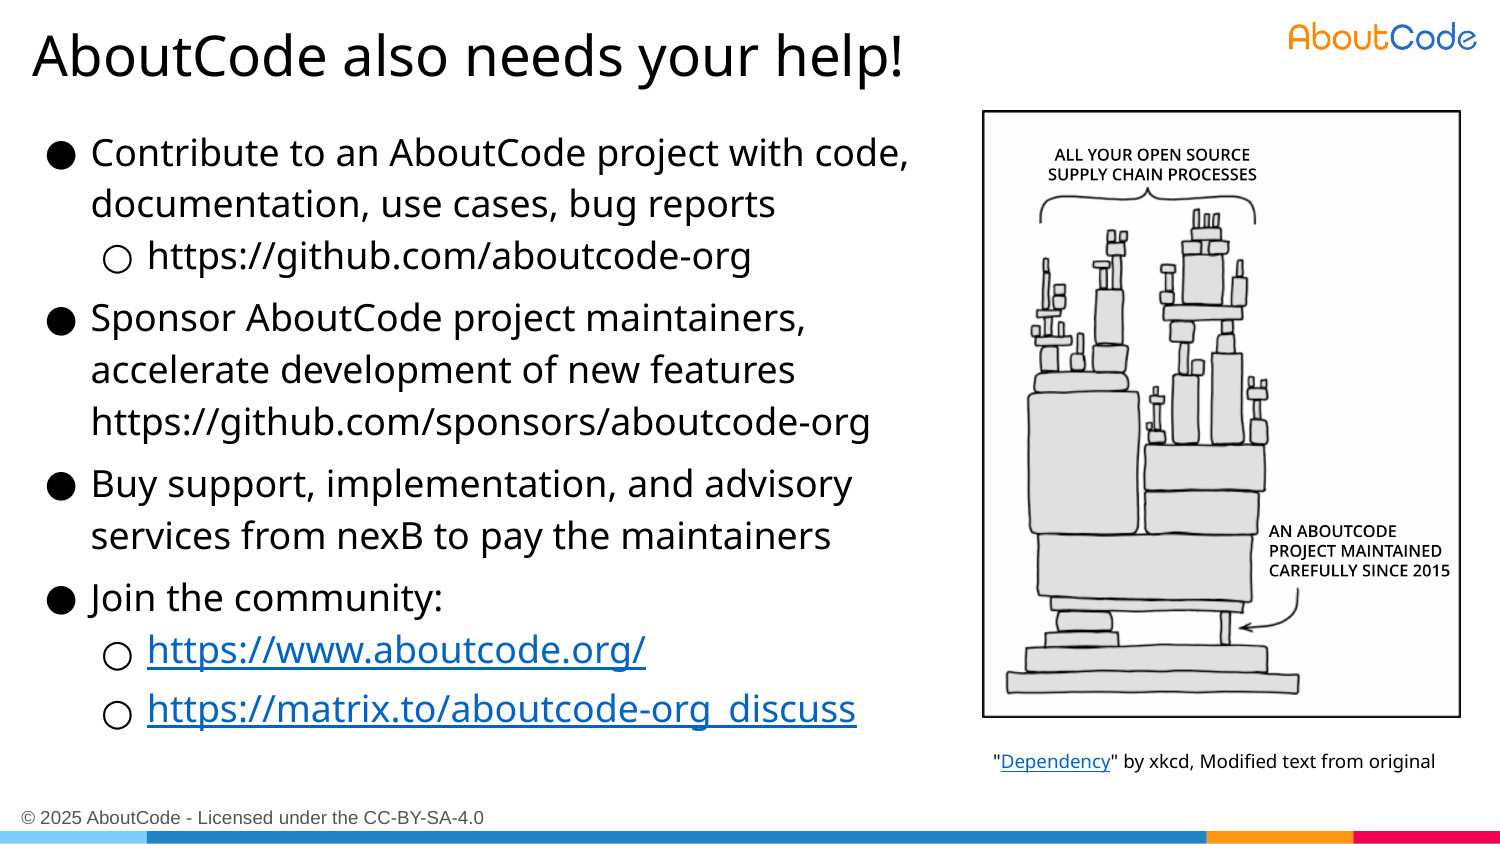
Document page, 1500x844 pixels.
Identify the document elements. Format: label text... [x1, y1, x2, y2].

picture [982, 110, 1461, 719]
picture [1354, 22, 1477, 50]
list Contribute to an AboutCode project with code, documentation, use cases, bug reports https://github.com/aboutcode-org Sponsor AboutCode project maintainers, accelerate development of new features https://github.com/sponsors/aboutcode-org Buy support, implementation, and advisory services from nexB to pay the maintainers Join the community: https://www.aboutcode.org/ https://matrix.to/aboutcode-org_discuss [23, 110, 947, 803]
title AboutCode also needs your help! [21, 15, 1354, 100]
text_box "Dependency" by xkcd, Modified text from original [981, 738, 1461, 803]
